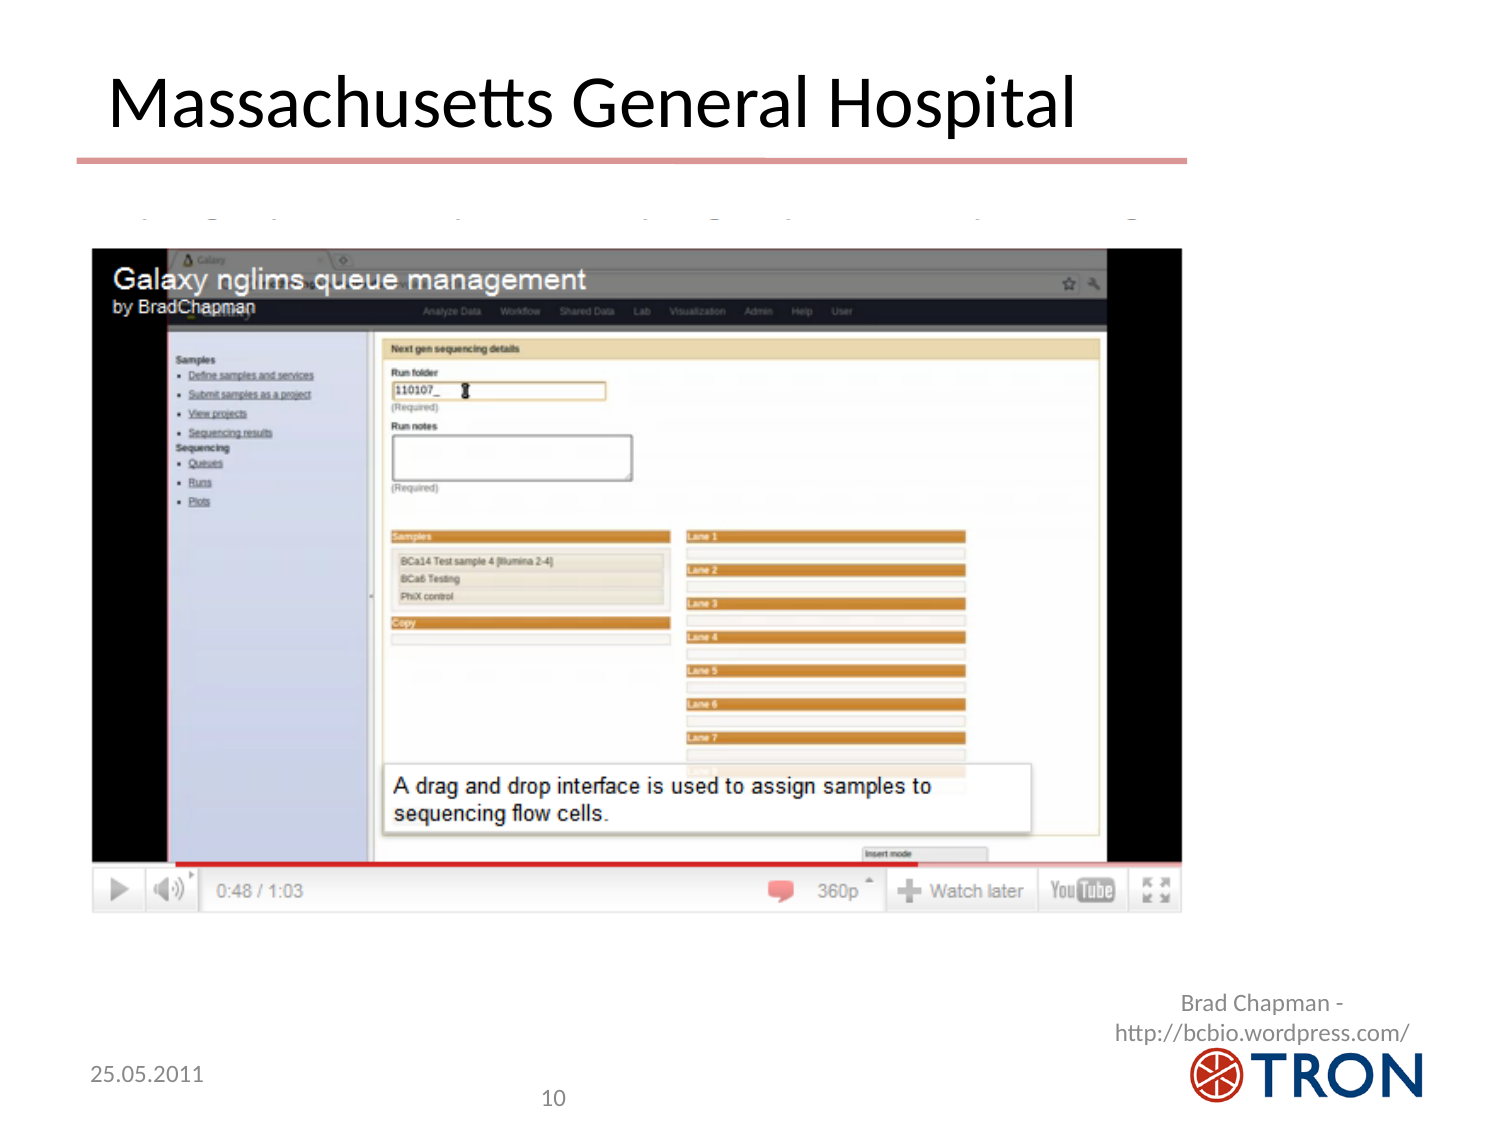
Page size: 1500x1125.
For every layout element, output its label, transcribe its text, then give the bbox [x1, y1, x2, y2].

text_box [525, 1066, 876, 1125]
text_box Brad Chapman - http://bcbio.wordpress.com/ [1025, 979, 1500, 1039]
text_box 25.05.2011 [75, 1042, 426, 1103]
title Massachusetts General Hospital [75, 45, 1426, 150]
picture [41, 219, 1216, 917]
